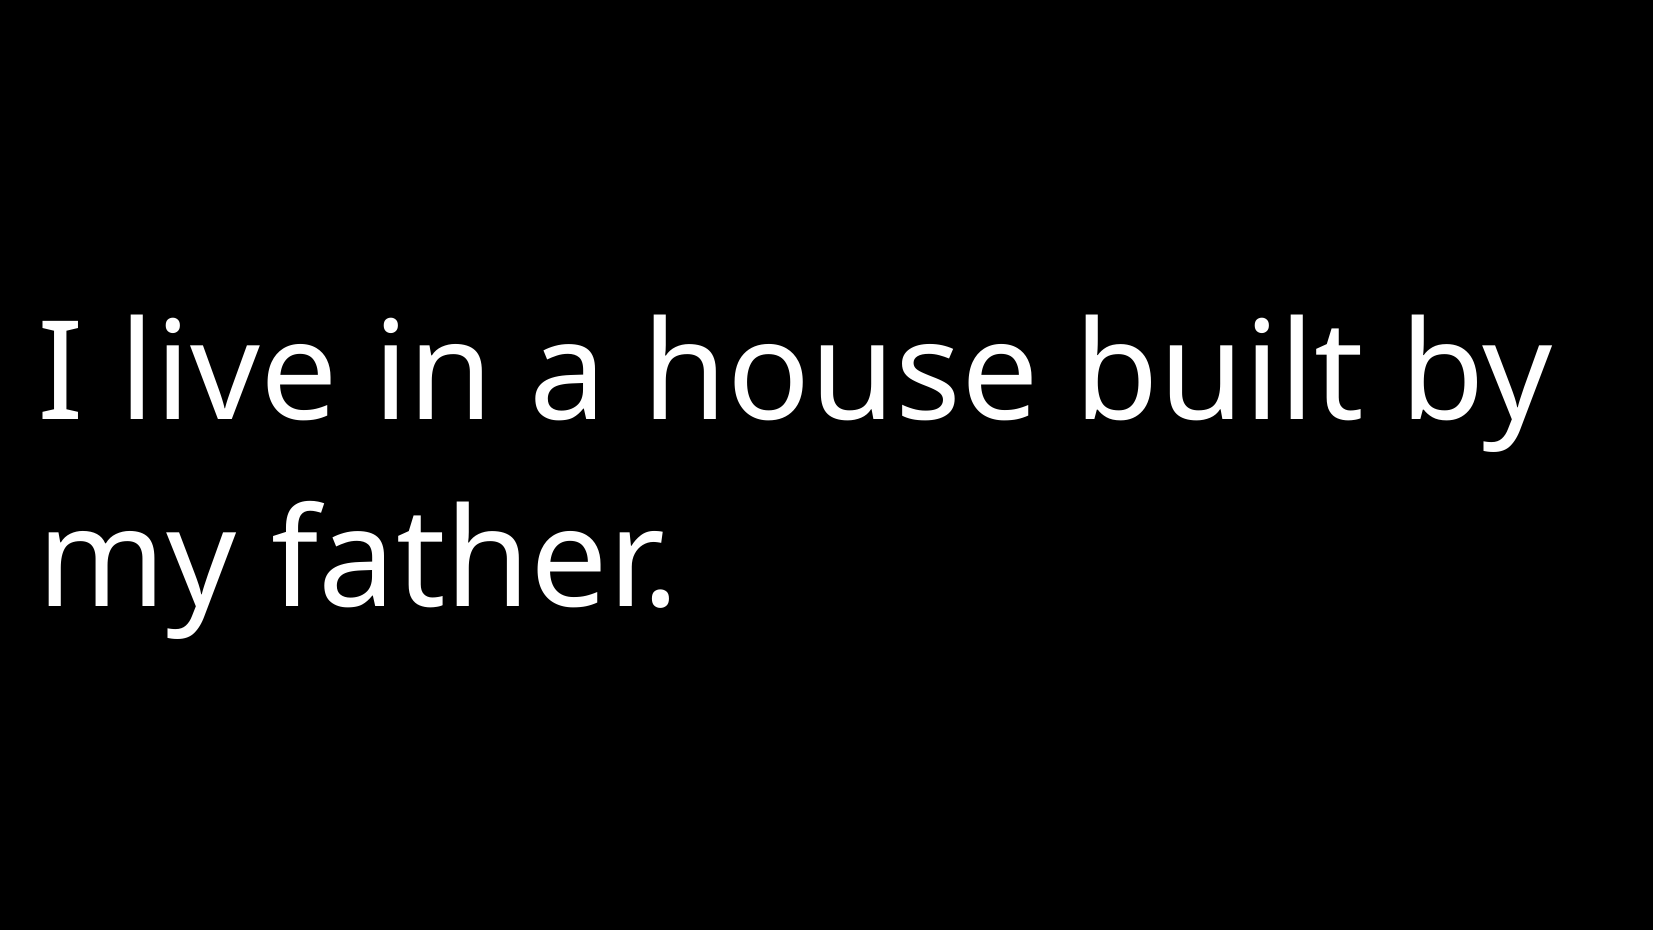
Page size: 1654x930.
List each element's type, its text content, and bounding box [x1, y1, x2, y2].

title I live in a house built by my father. [37, 19, 1612, 900]
